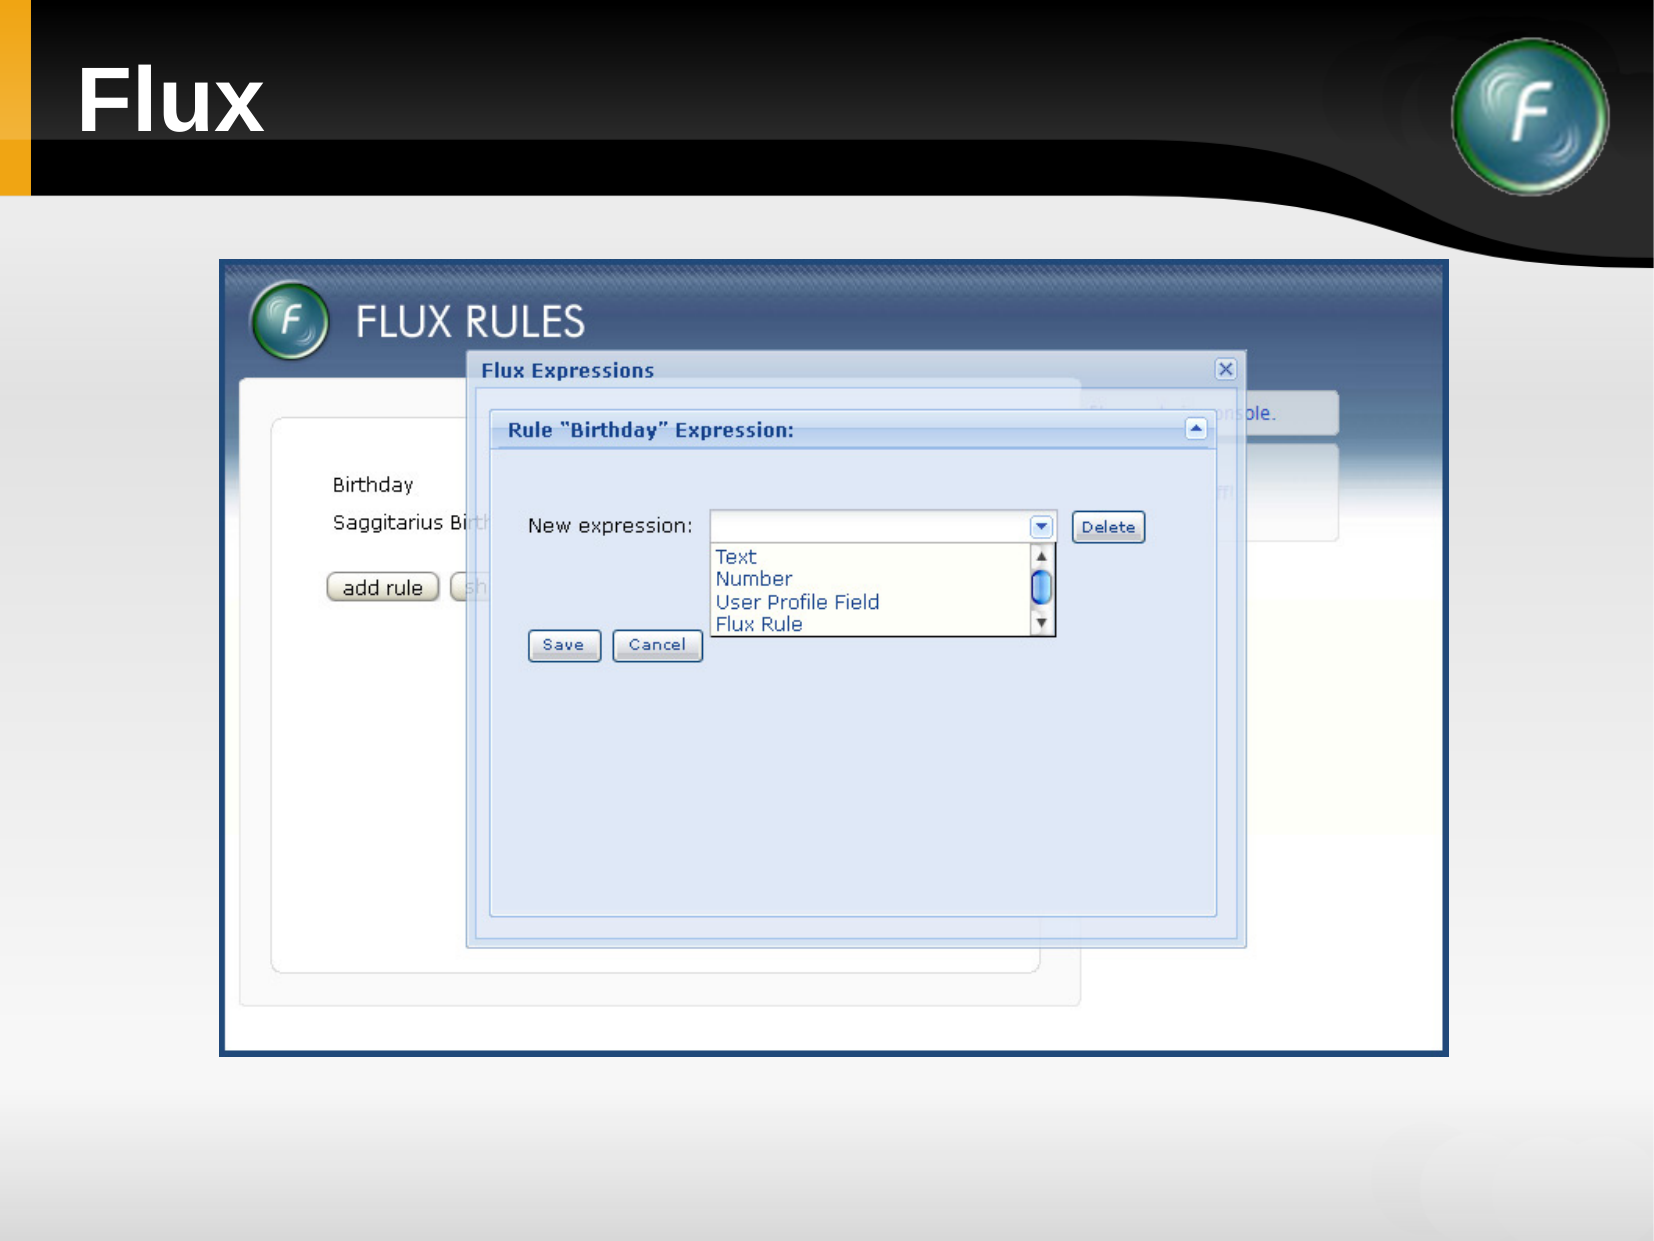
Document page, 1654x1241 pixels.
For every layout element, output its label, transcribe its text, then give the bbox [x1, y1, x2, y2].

title Flux [76, 7, 1565, 200]
picture [0, 0, 1654, 1241]
